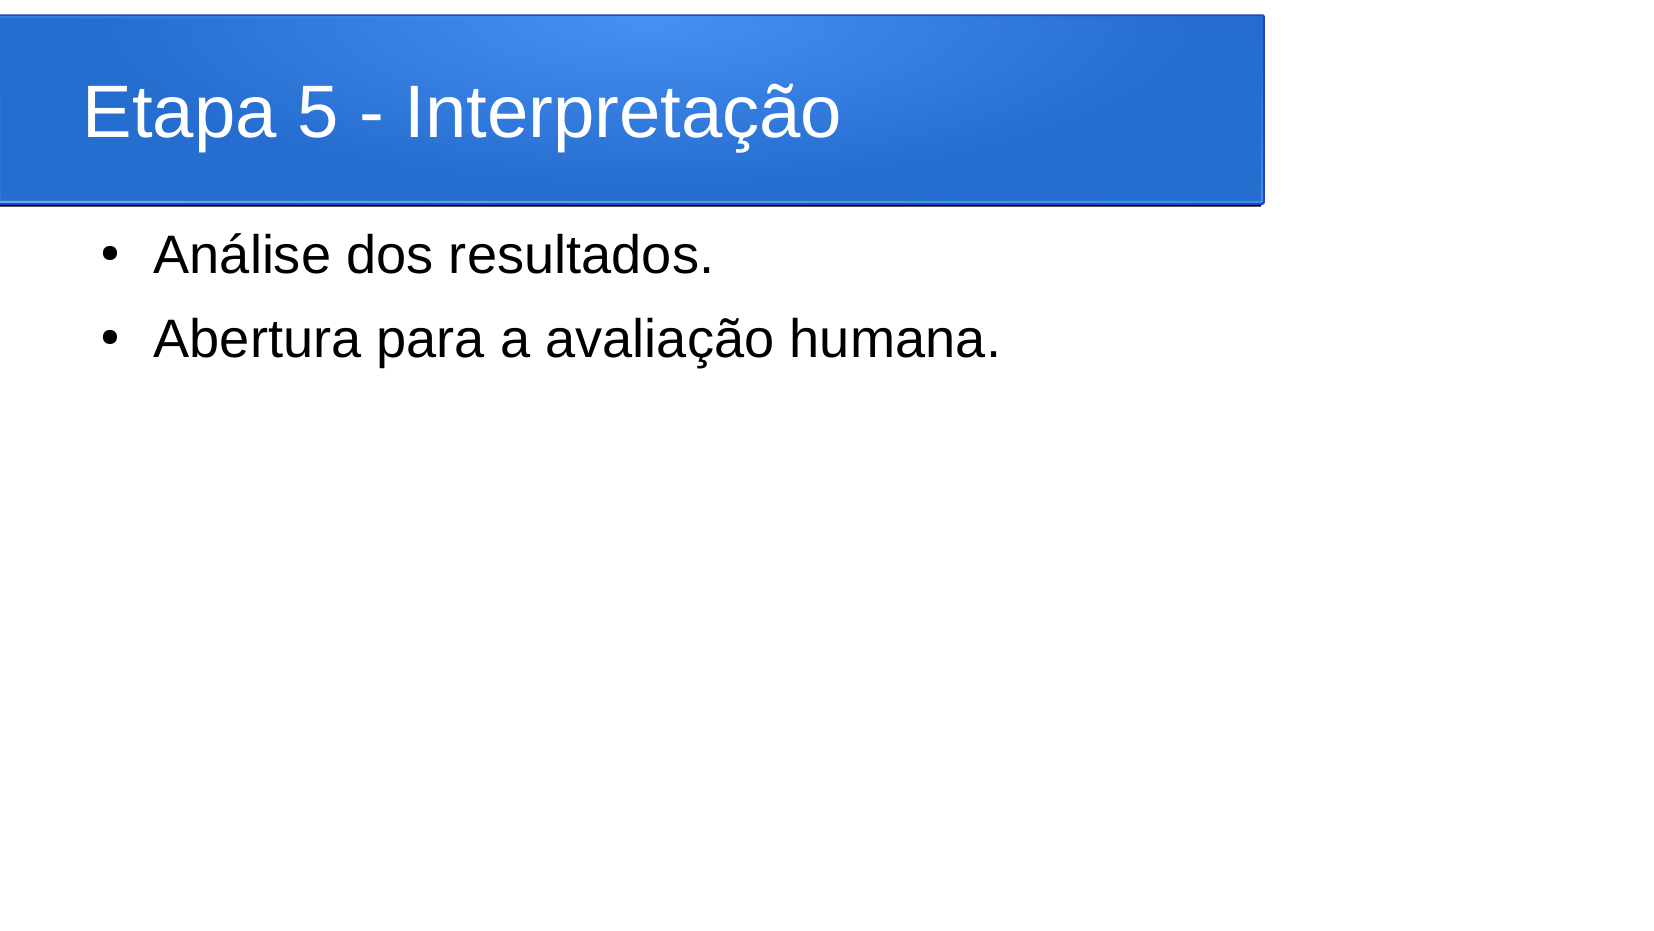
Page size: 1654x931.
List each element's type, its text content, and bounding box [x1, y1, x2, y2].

list Análise dos resultados. Abertura para a avaliação humana. [82, 224, 1571, 764]
title Etapa 5 - Interpretação [82, 35, 1235, 189]
